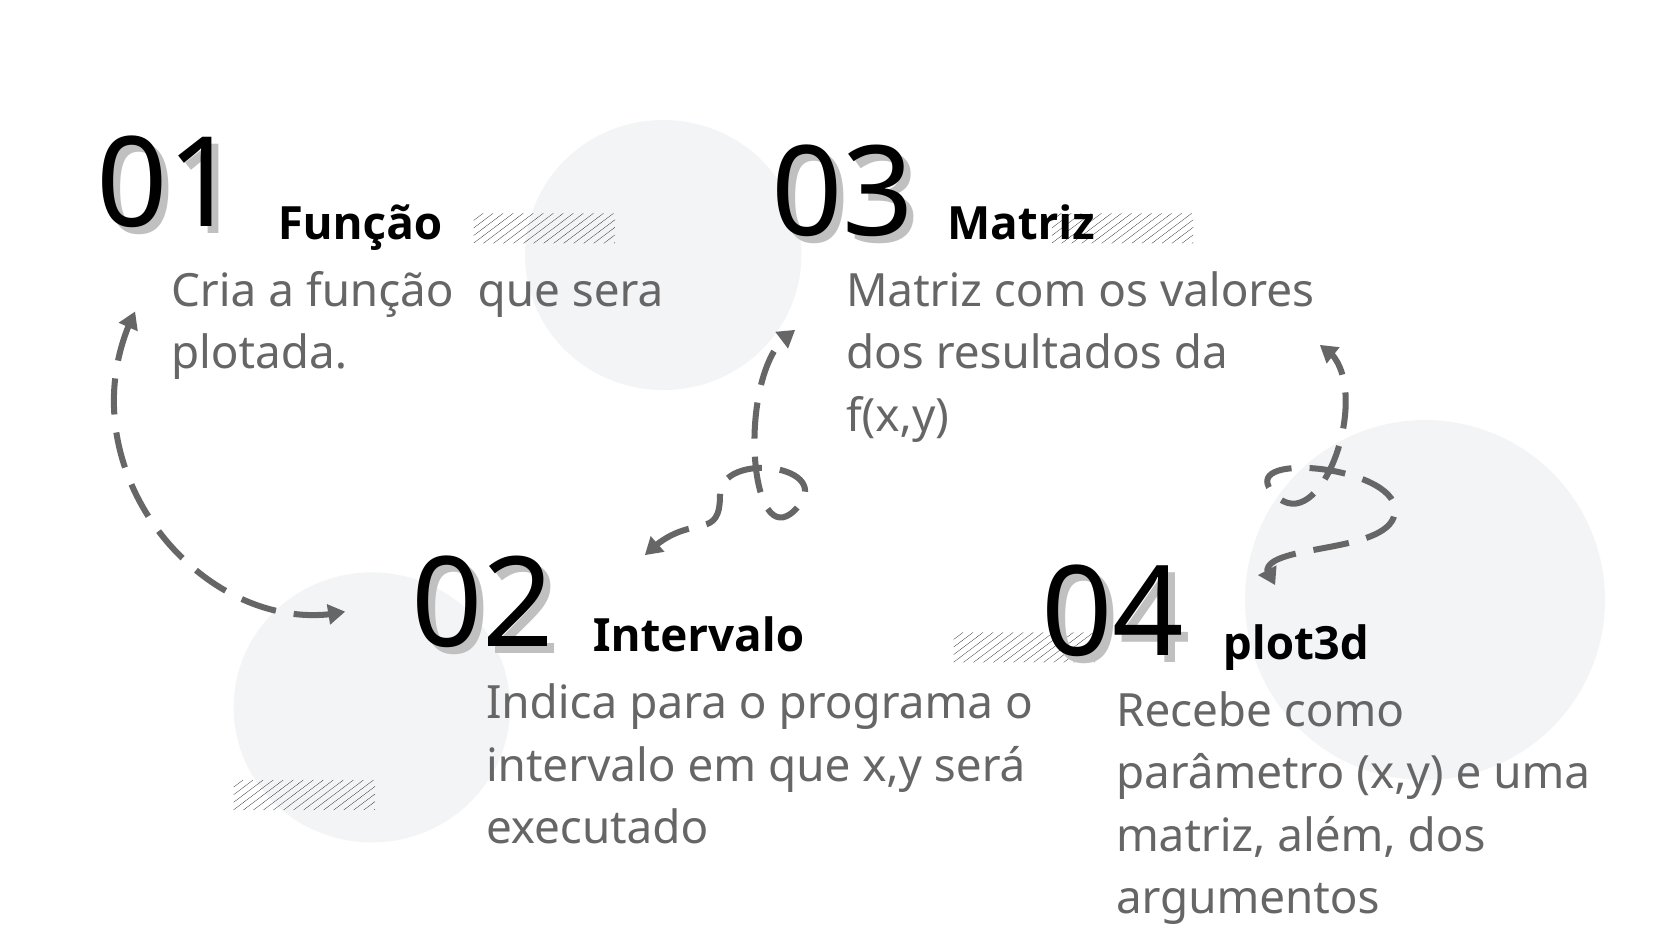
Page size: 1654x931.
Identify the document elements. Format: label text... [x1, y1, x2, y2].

text_box plot3d [1208, 602, 1464, 681]
text_box Função [263, 182, 519, 261]
text_box Indica para o programa o intervalo em que x,y será executado [471, 662, 1063, 865]
text_box Recebe como parâmetro (x,y) e uma matriz, além, dos argumentos [1101, 670, 1654, 931]
text_box Matriz [937, 182, 1188, 261]
text_box Matriz com os valores dos resultados da f(x,y) [831, 250, 1357, 453]
text_box Cria a função que sera plotada. [156, 250, 682, 436]
text_box 03 [756, 94, 937, 281]
text_box Intervalo [578, 595, 857, 673]
text_box 02 [396, 505, 577, 691]
text_box 01 [81, 85, 262, 271]
text_box 04 [1026, 514, 1207, 701]
